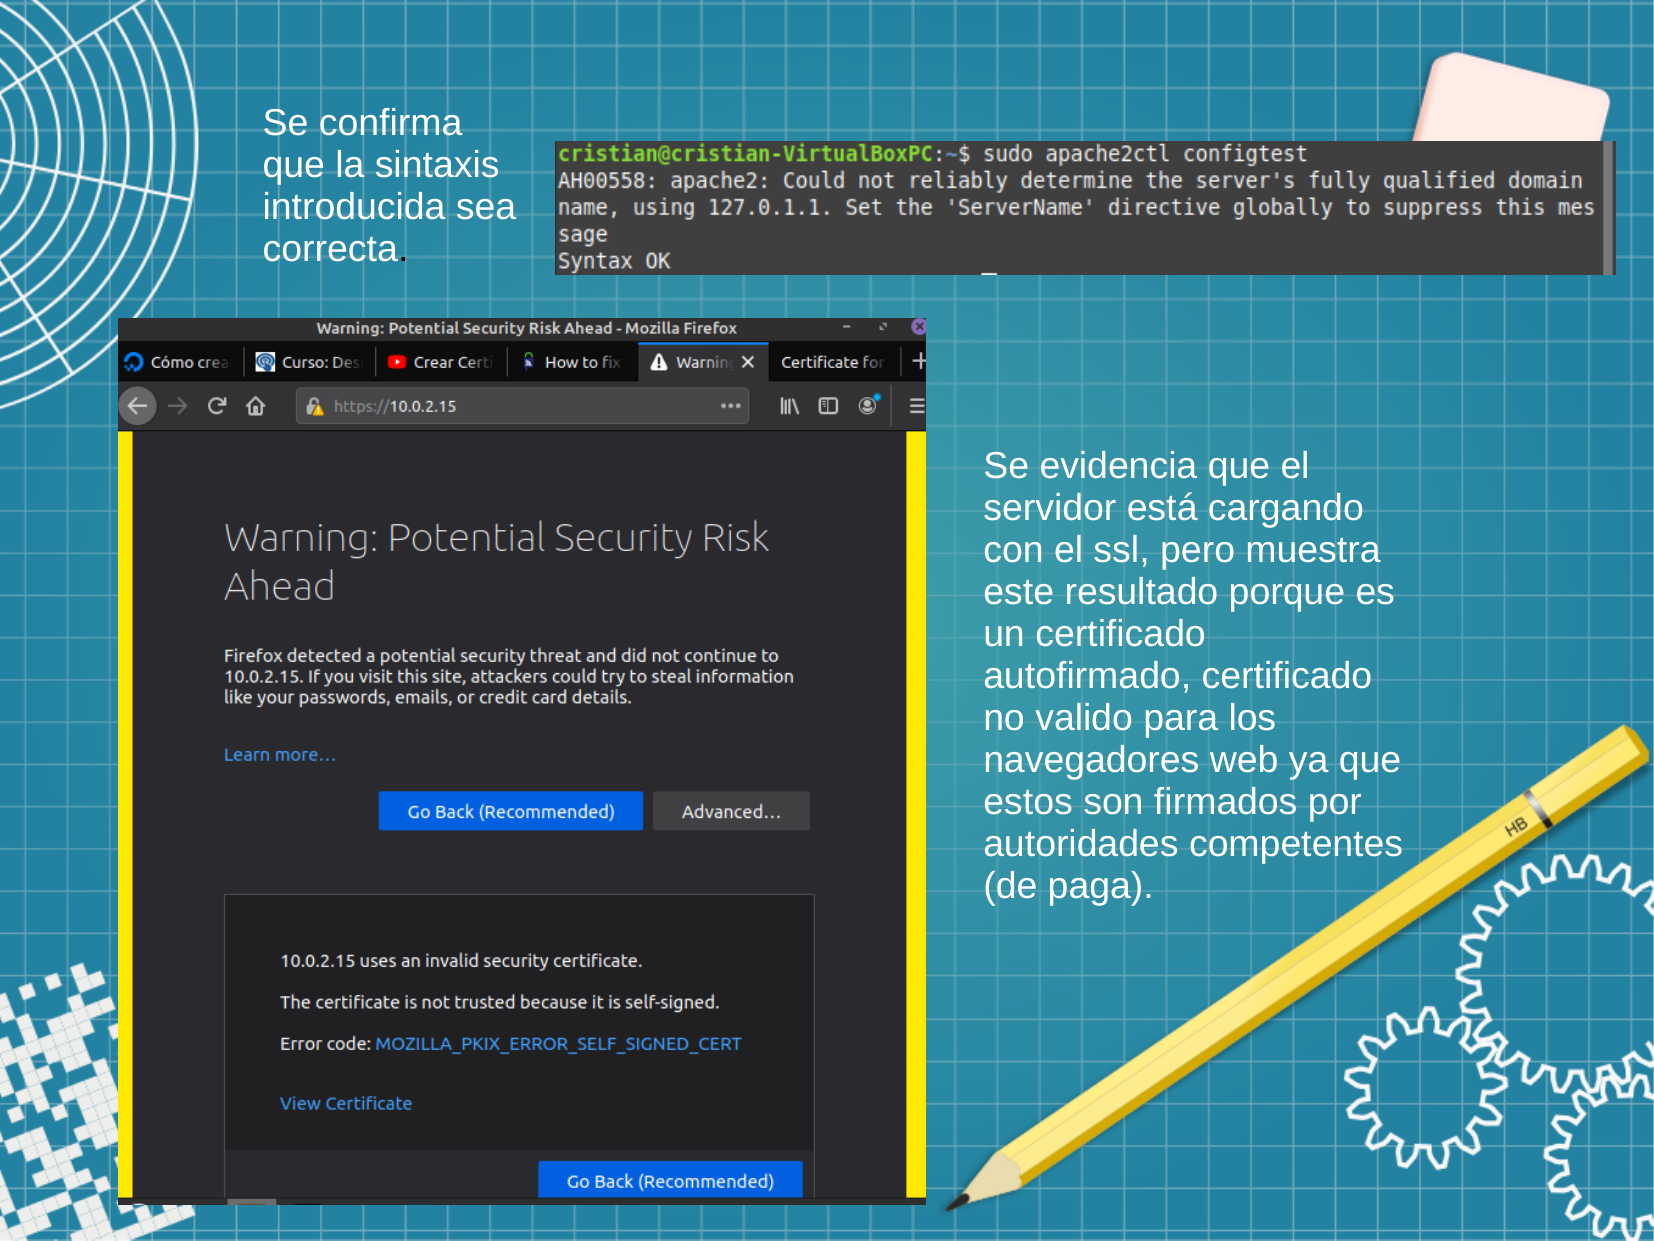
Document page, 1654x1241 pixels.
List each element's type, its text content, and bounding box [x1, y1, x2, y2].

text_box Se evidencia que el servidor está cargando con el ssl, pero muestra este resultado porque es un certificado autofirmado, certificado no valido para los navegadores web ya que estos son firmados por autoridades competentes (de paga). [968, 437, 1430, 914]
picture [0, 0, 1654, 1241]
text_box Se confirma que la sintaxis introducida sea correcta. [248, 94, 544, 278]
